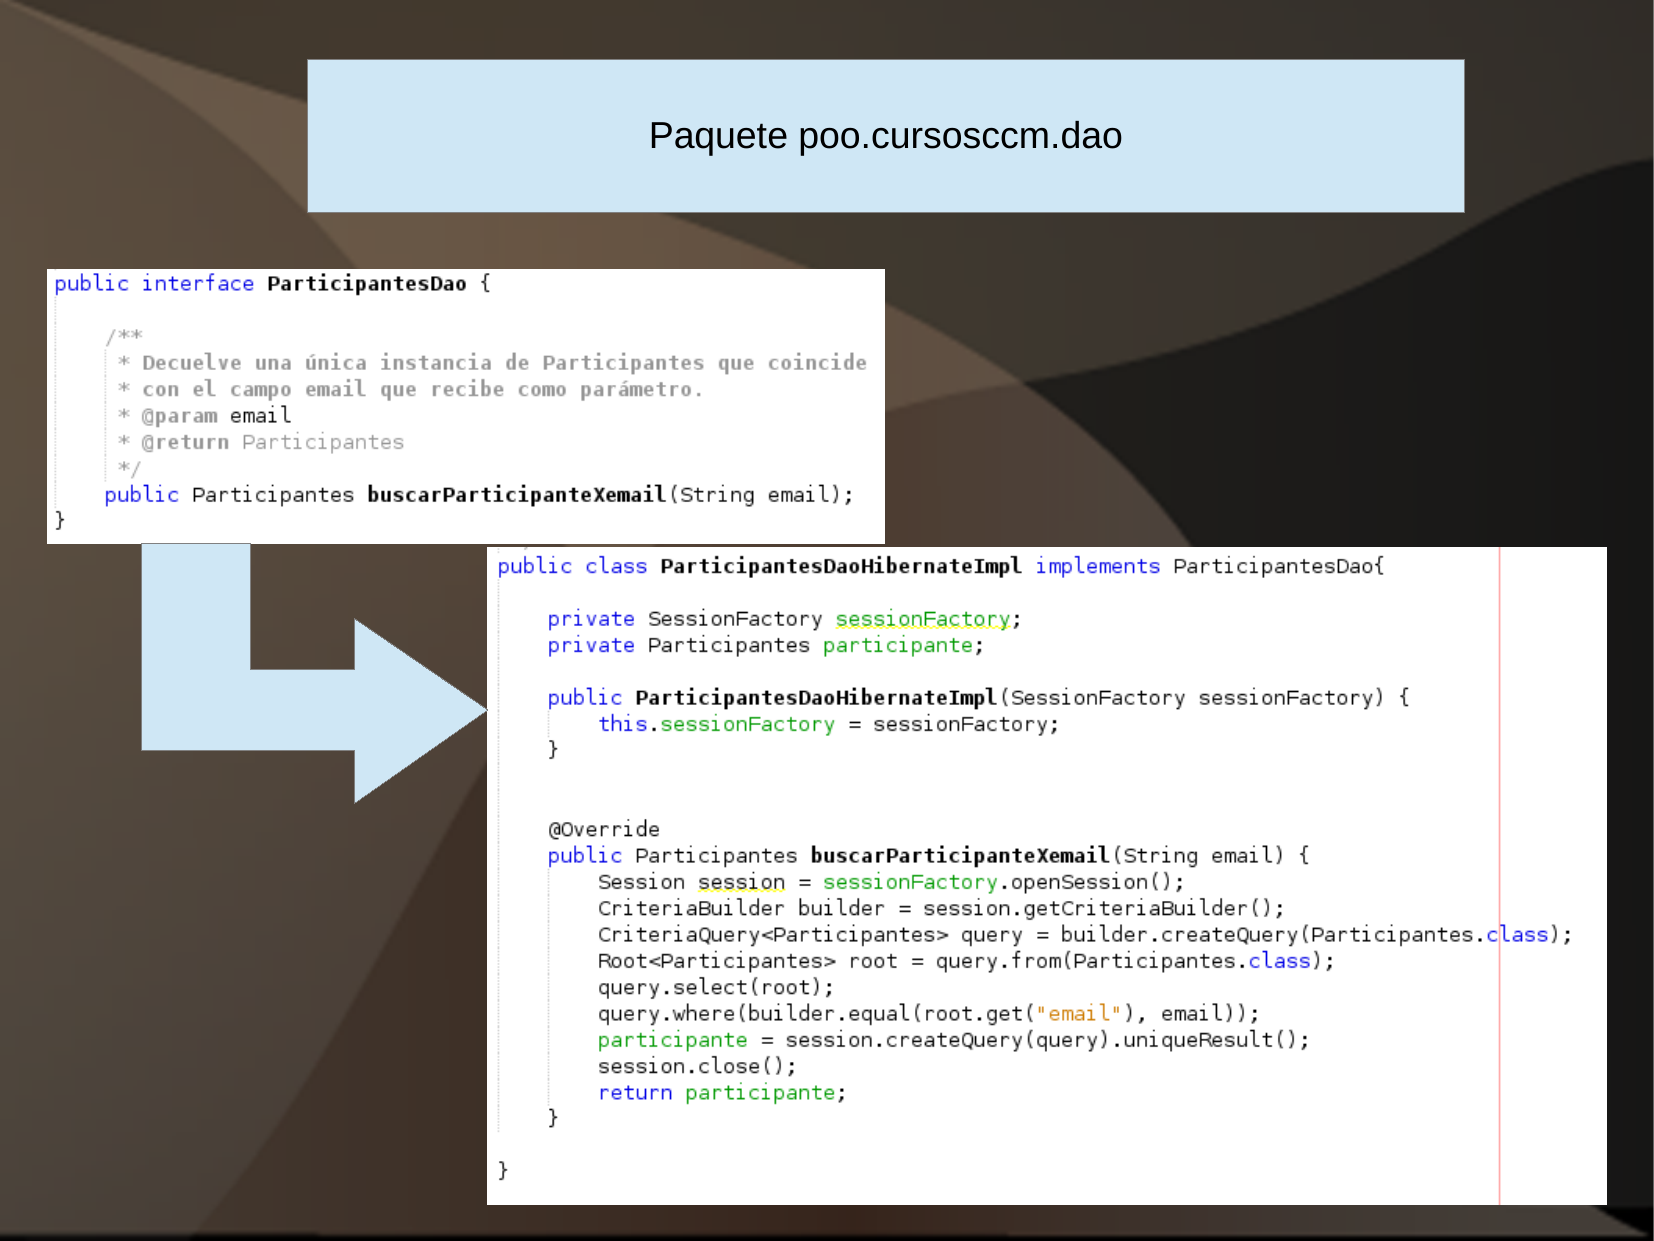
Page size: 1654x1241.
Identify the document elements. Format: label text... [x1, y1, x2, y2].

picture [0, 0, 1654, 1241]
text_box [141, 543, 488, 804]
text_box Paquete poo.cursosccm.dao [307, 59, 1465, 213]
